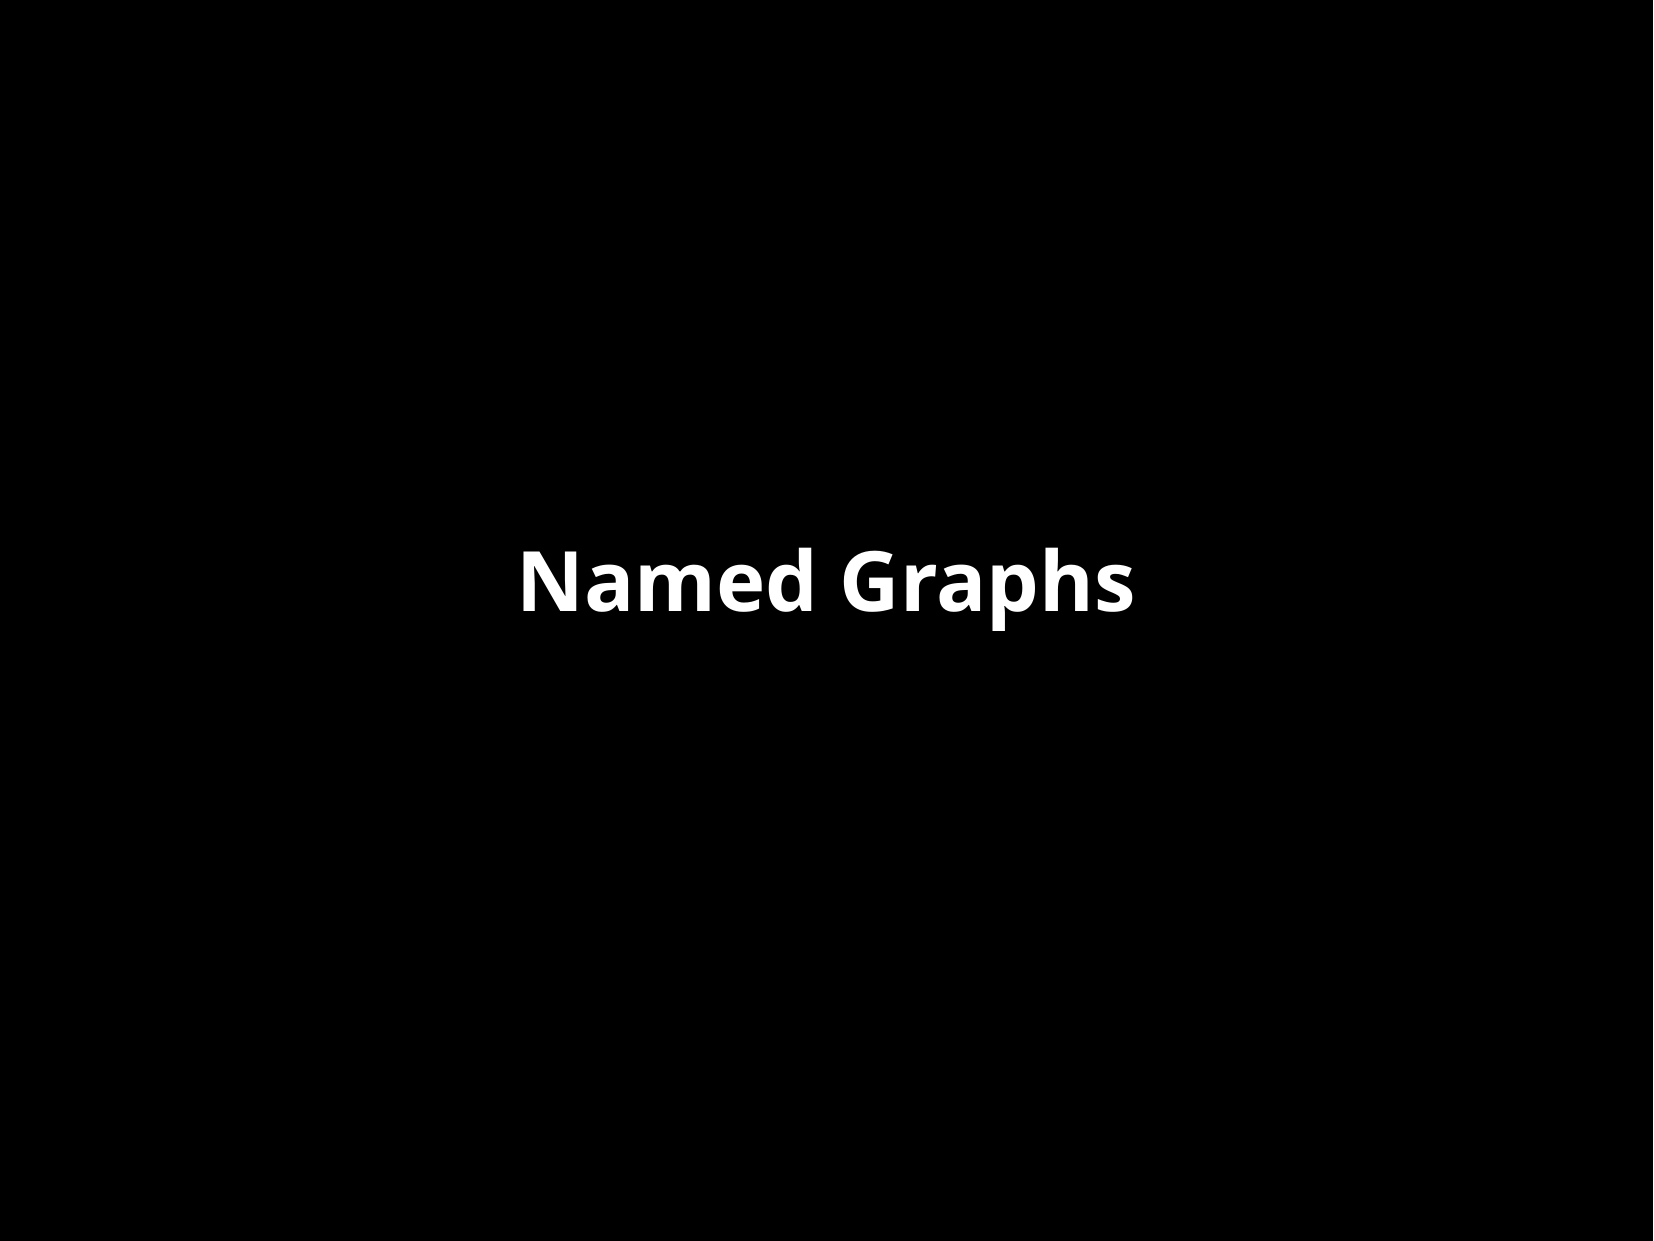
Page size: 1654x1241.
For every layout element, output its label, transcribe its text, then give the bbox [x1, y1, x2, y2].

subtitle Named Graphs [82, 49, 1571, 1109]
